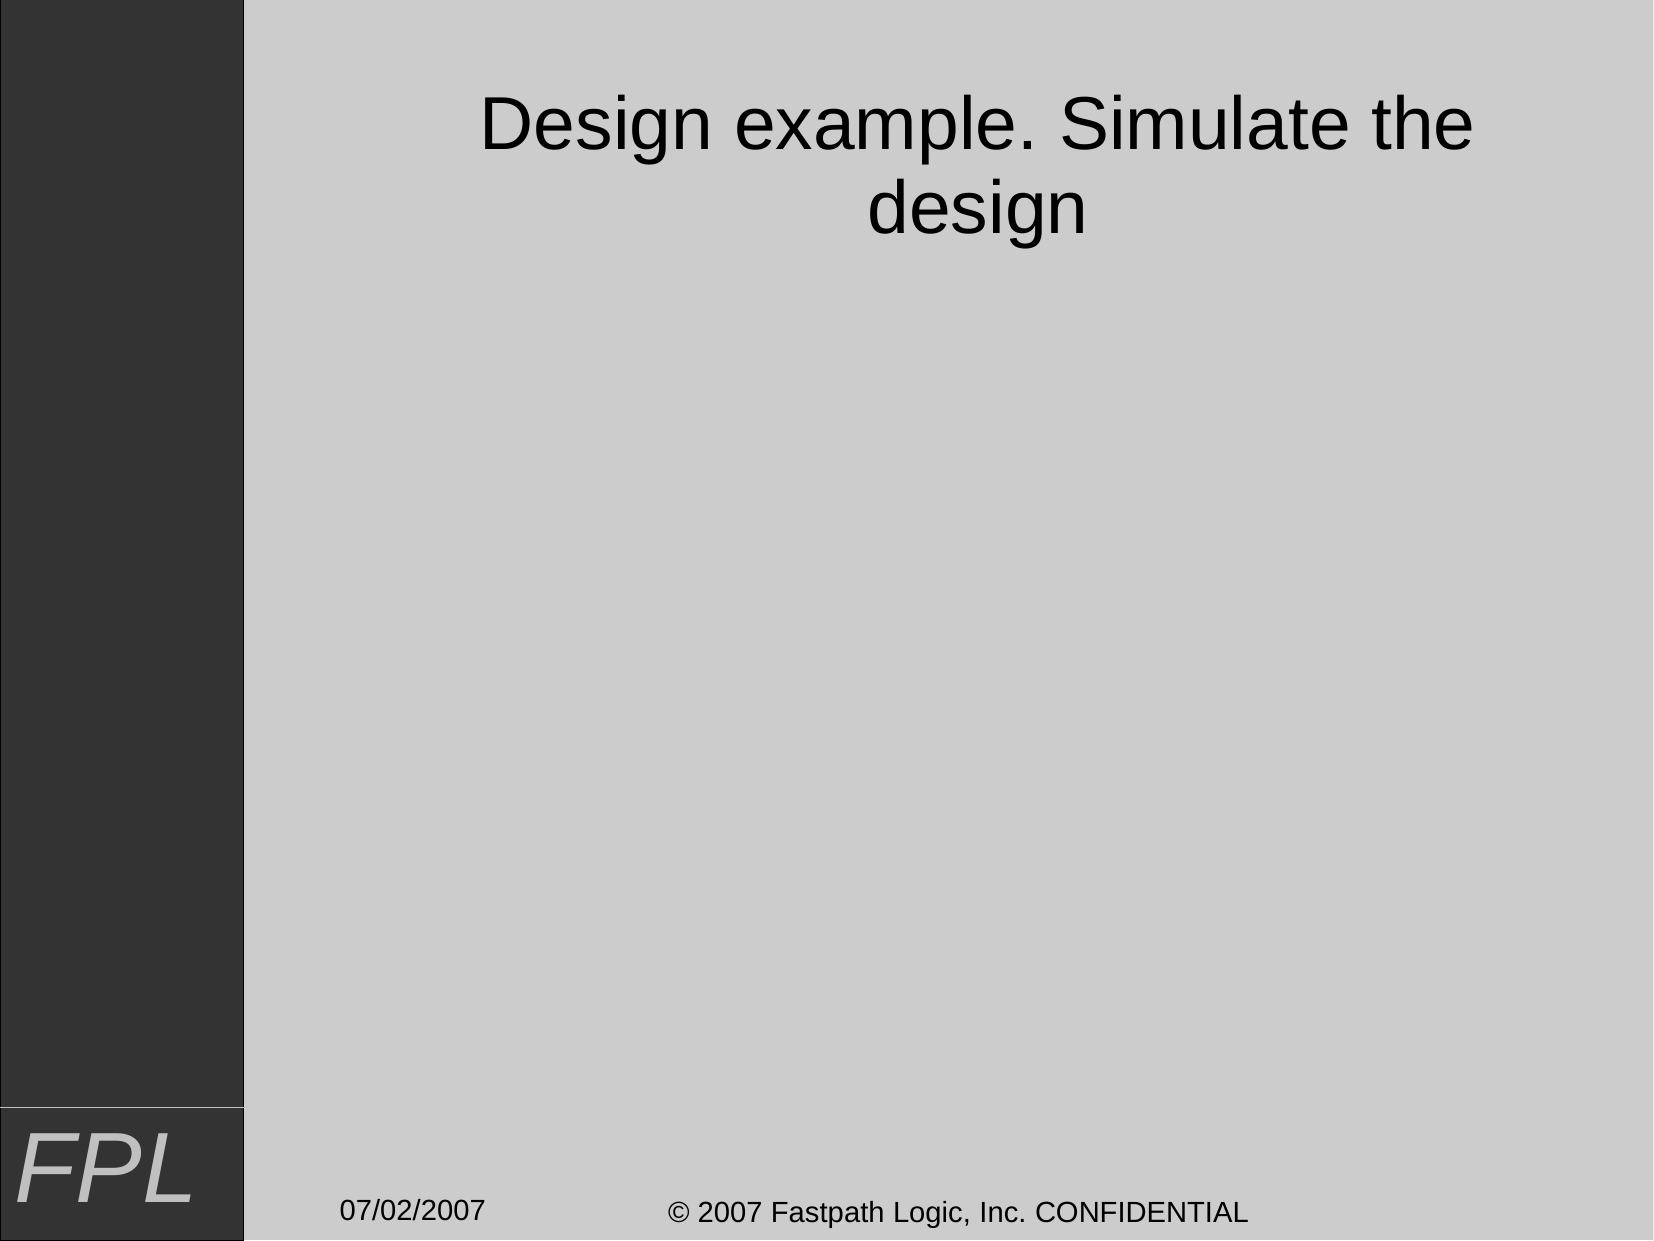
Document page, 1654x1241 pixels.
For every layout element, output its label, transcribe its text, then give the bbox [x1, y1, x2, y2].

title Design example. Simulate the design [427, 53, 1530, 277]
